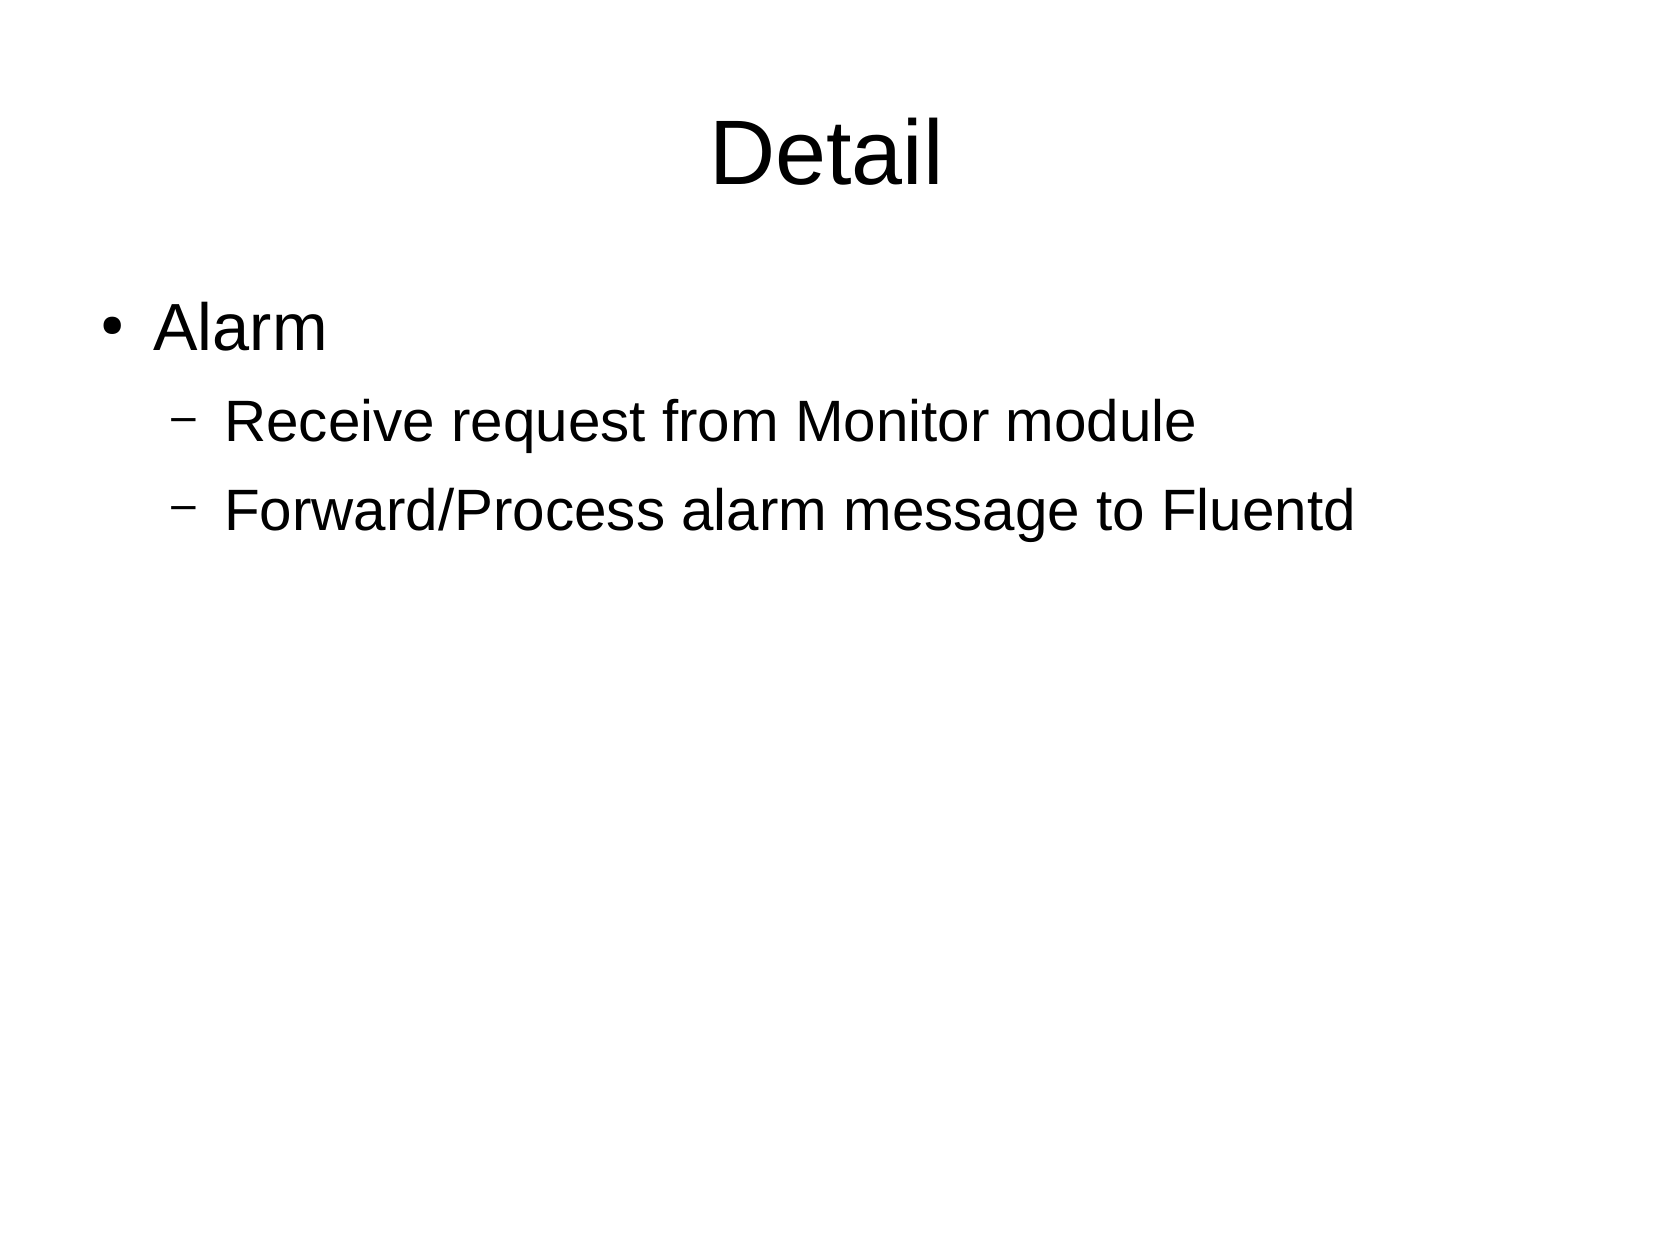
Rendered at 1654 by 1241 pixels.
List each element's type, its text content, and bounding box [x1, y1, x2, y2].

list Alarm Receive request from Monitor module Forward/Process alarm message to Fluentd [82, 290, 1571, 1010]
title Detail [82, 49, 1571, 257]
